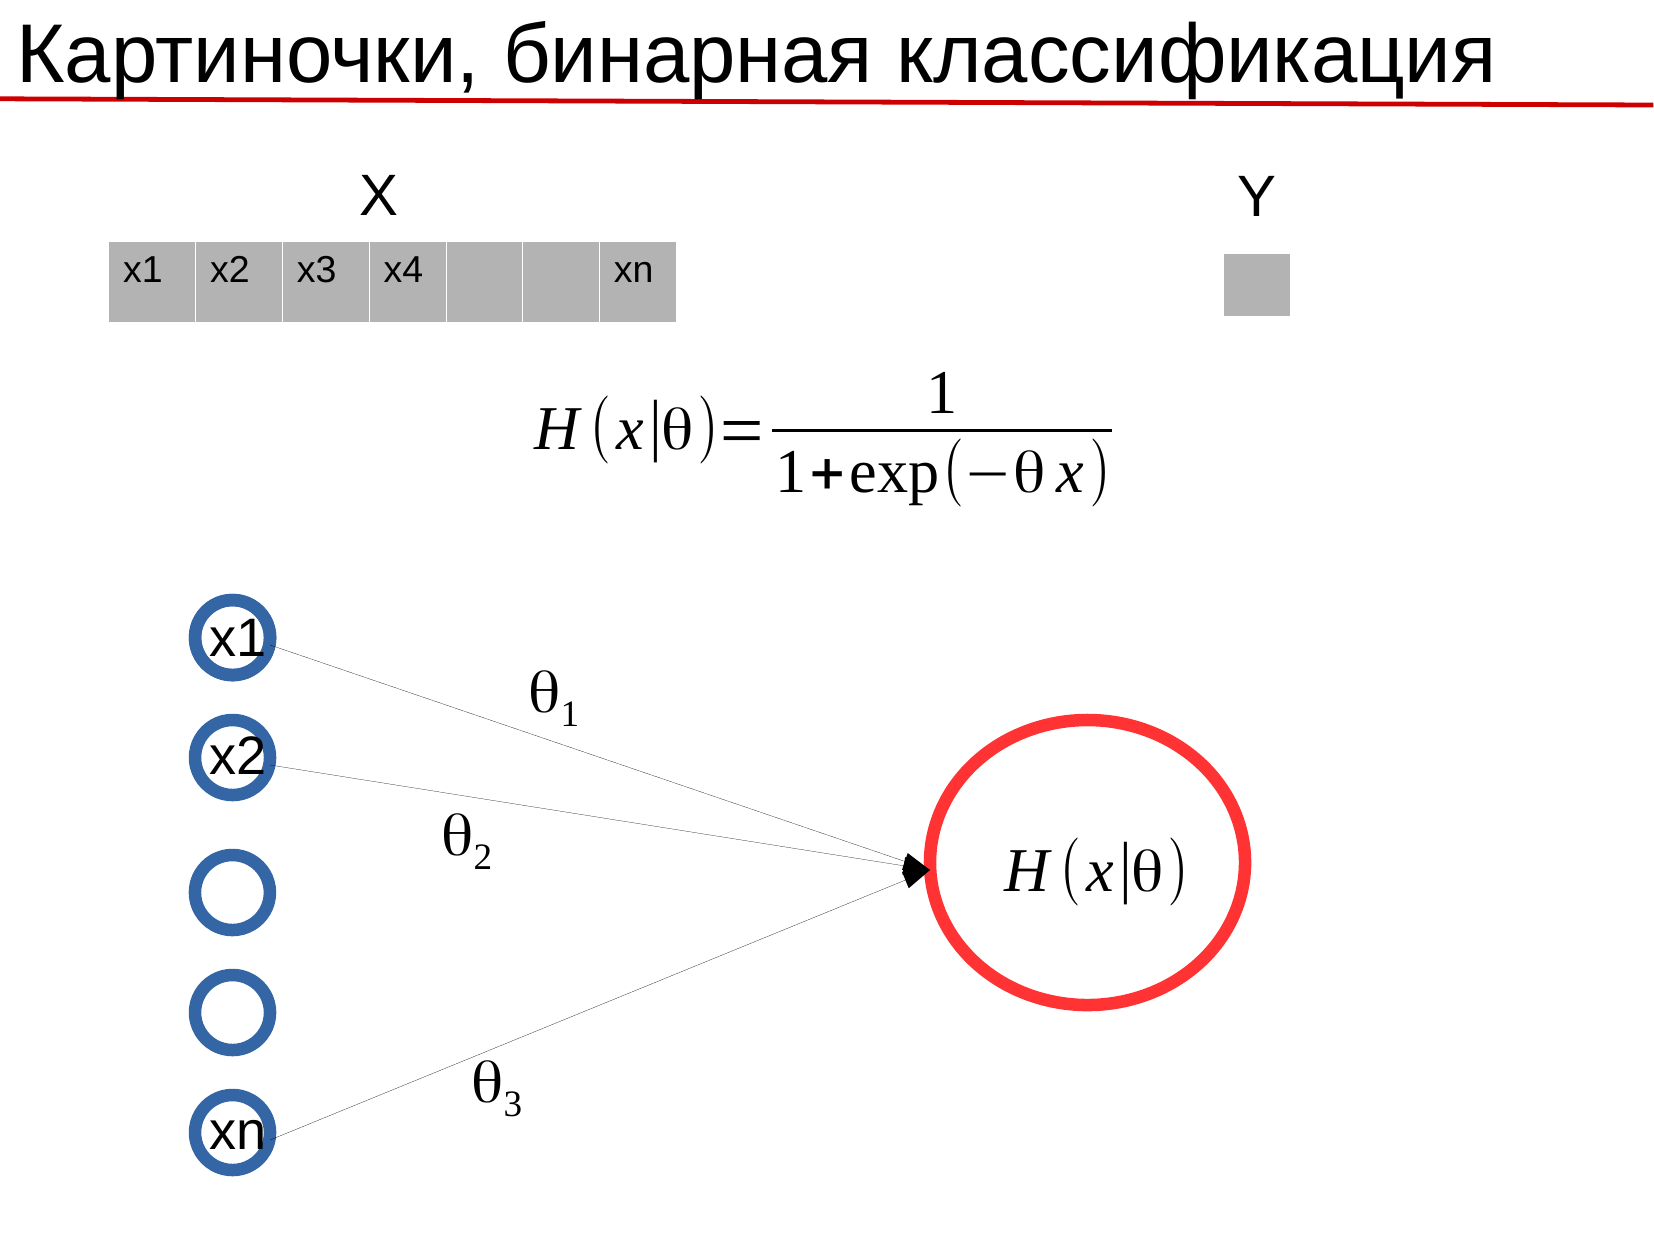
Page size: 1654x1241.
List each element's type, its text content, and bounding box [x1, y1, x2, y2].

table_header x3 [283, 242, 369, 322]
text_box Картиночки, бинарная классификация [1, 0, 1621, 202]
table_header [523, 242, 599, 322]
chart [465, 1057, 529, 1126]
table_header x2 [196, 242, 282, 322]
chart [521, 667, 586, 736]
text_box x1 [195, 599, 310, 718]
text_box x2 [195, 718, 310, 856]
table_header x4 [370, 242, 446, 322]
text_box X [345, 155, 481, 236]
table_header [1224, 254, 1290, 316]
text_box xn [195, 1093, 310, 1231]
table_header xn [600, 242, 676, 322]
table_header x1 [109, 242, 195, 322]
chart [525, 357, 1121, 511]
table_header [447, 242, 522, 322]
chart [435, 810, 499, 878]
chart [995, 834, 1195, 909]
text_box Y [1222, 156, 1358, 237]
